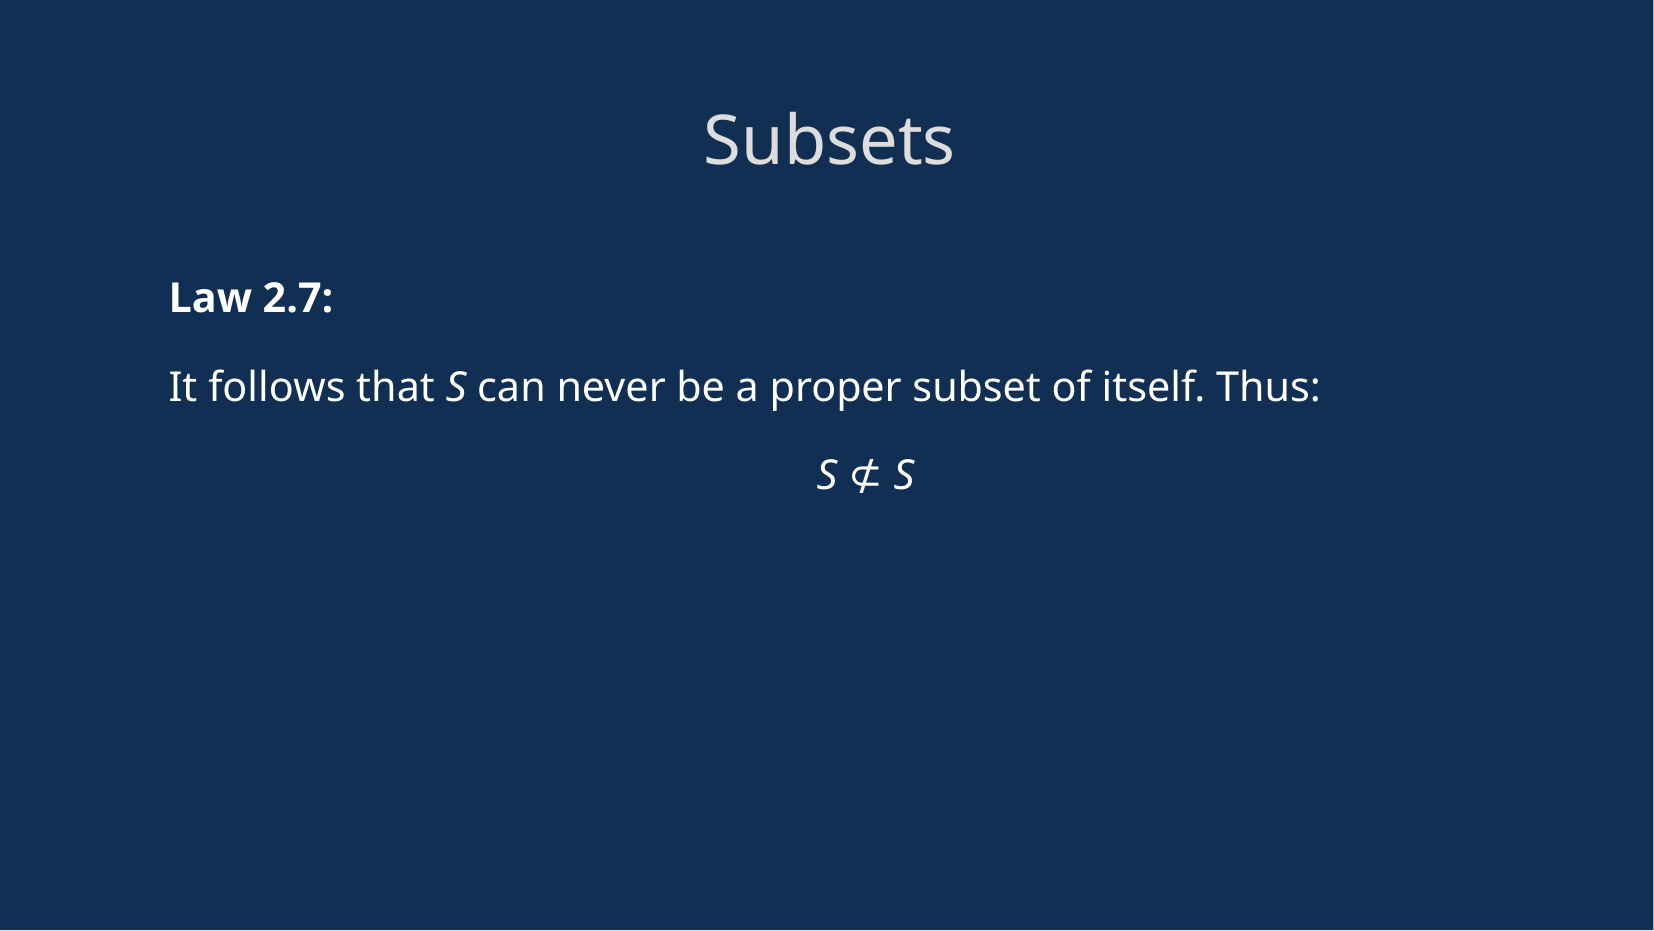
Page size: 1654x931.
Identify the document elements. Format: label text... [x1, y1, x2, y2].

title Subsets [97, 56, 1563, 220]
list Law 2.7: It follows that S can never be a proper subset of itself. Thus: S ⊄ S [97, 268, 1563, 806]
